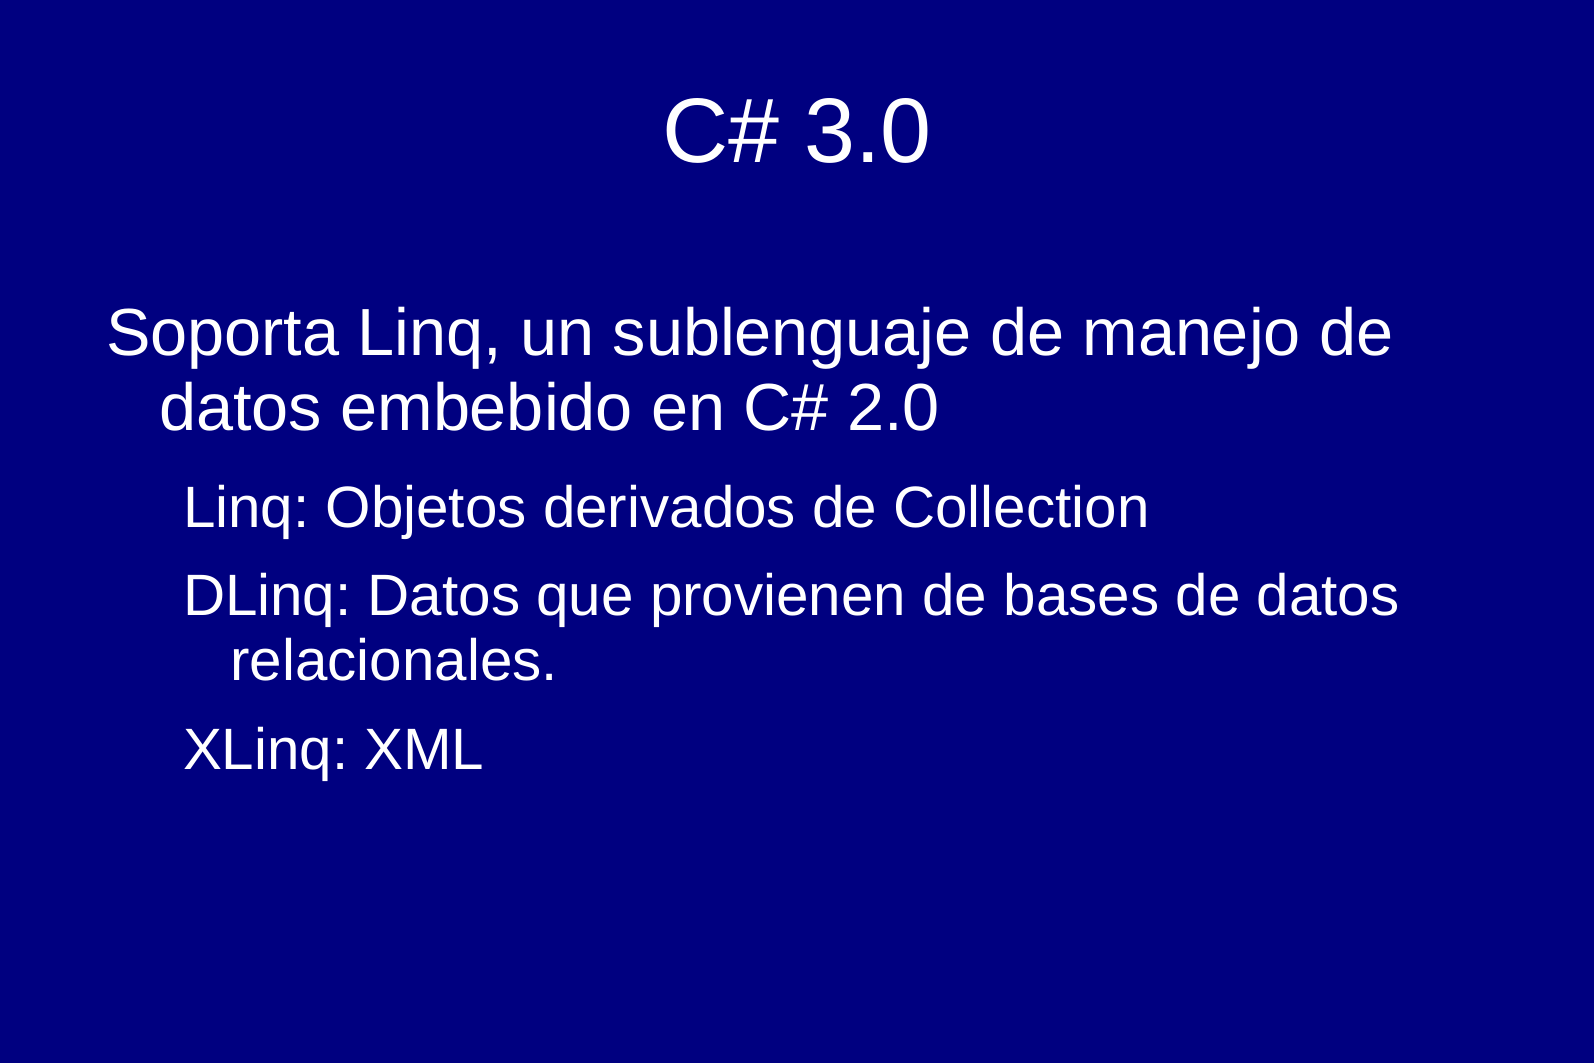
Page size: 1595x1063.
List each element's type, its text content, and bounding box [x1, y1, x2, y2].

list Soporta Linq, un sublenguaje de manejo de datos embebido en C# 2.0 Linq: Objetos derivados de Collection DLinq: Datos que provienen de bases de datos relacionales. XLinq: XML [88, 295, 1524, 798]
title C# 3.0 [79, 42, 1515, 220]
